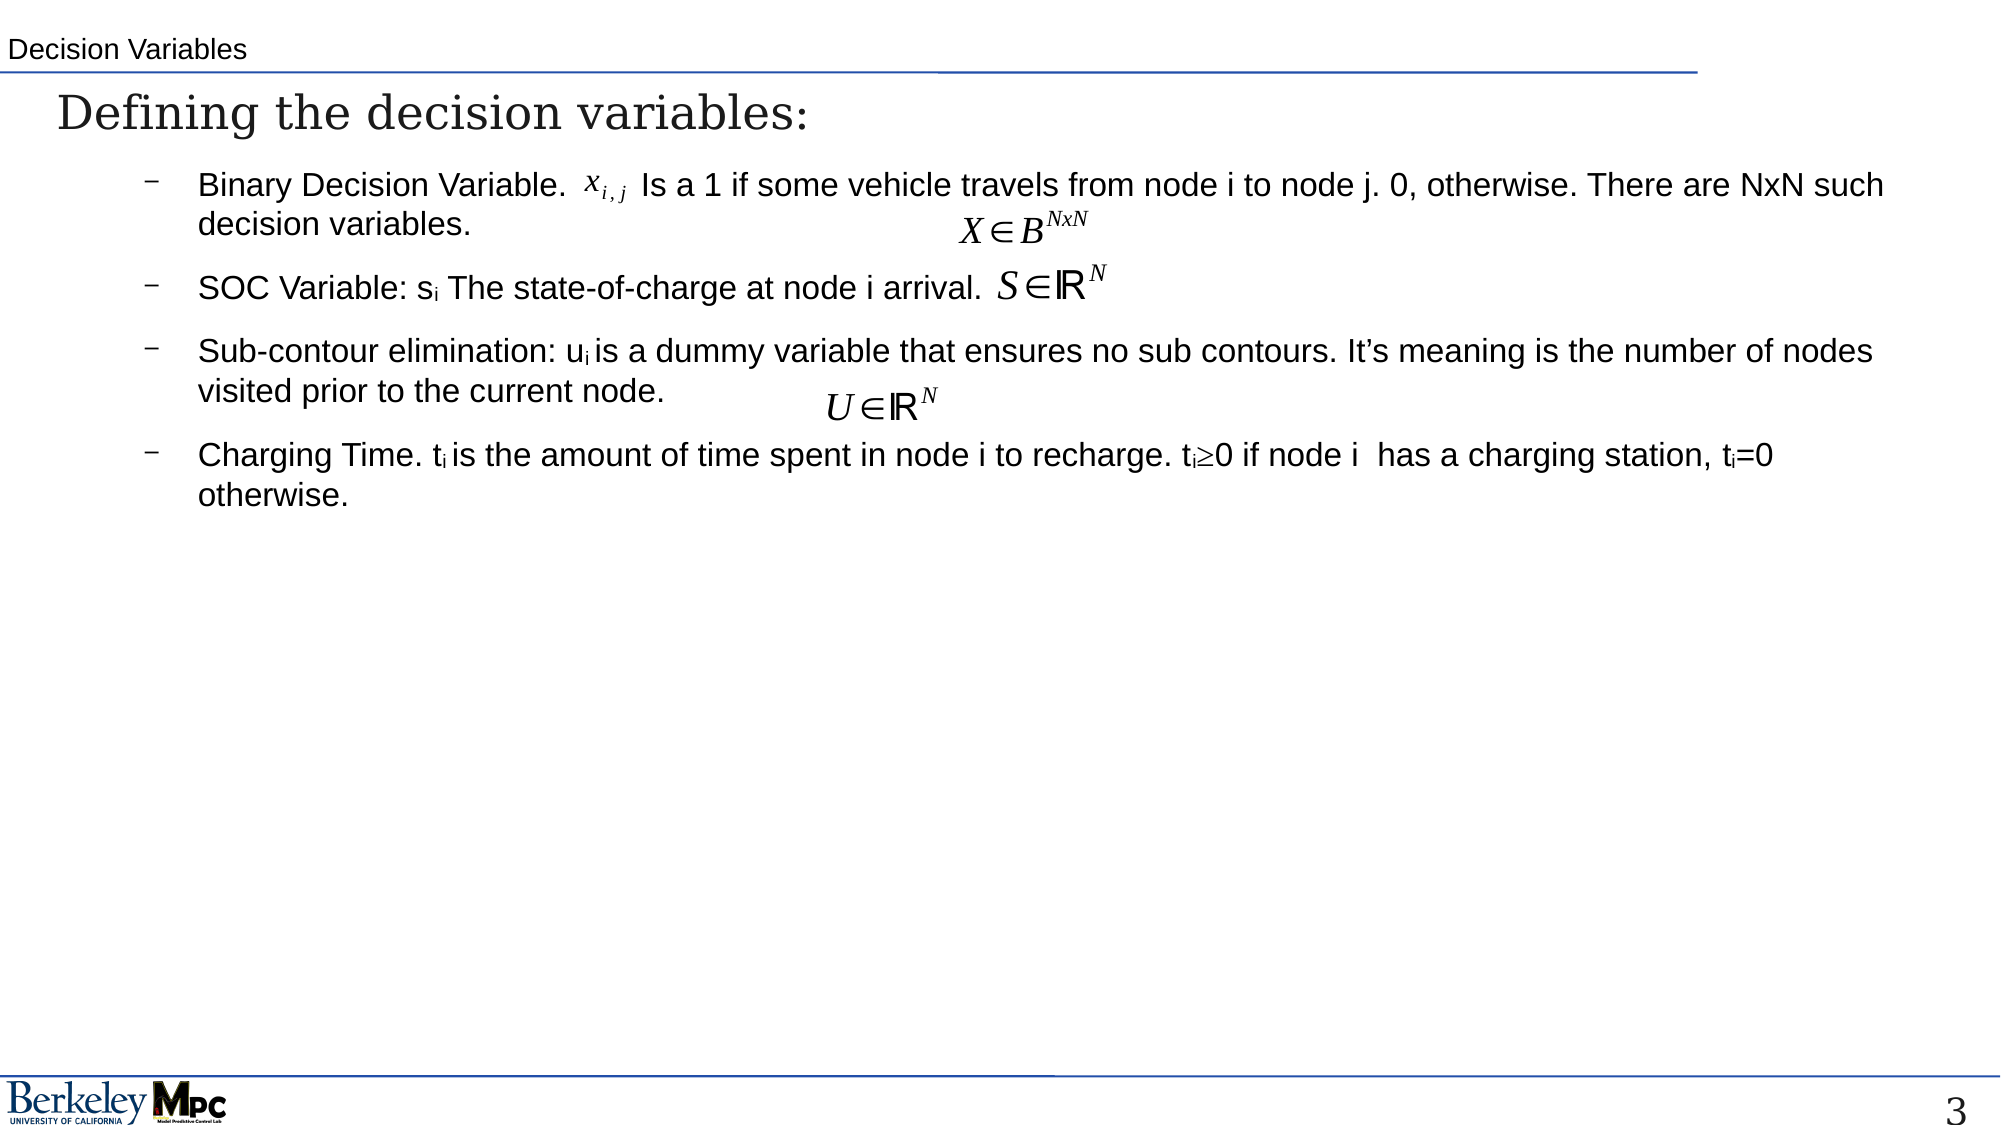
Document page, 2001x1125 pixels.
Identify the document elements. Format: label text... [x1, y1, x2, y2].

list Defining the decision variables: Binary Decision Variable. Is a 1 if some vehicle travels from node i to node j. 0, otherwise. There are NxN such decision variables. SOC Variable: si The state-of-charge at node i arrival. Sub-contour elimination: ui is a dummy variable that ensures no sub contours. It’s meaning is the number of nodes visited prior to the current node. Charging Time. ti is the amount of time spent in node i to recharge. ti≥0 if node i has a charging station, ti=0 otherwise. [41, 75, 1925, 1019]
chart [947, 205, 1100, 254]
title Decision Variables [7, 7, 1930, 92]
chart [574, 161, 635, 204]
chart [814, 380, 950, 431]
picture [0, 1072, 226, 1125]
chart [986, 257, 1119, 311]
